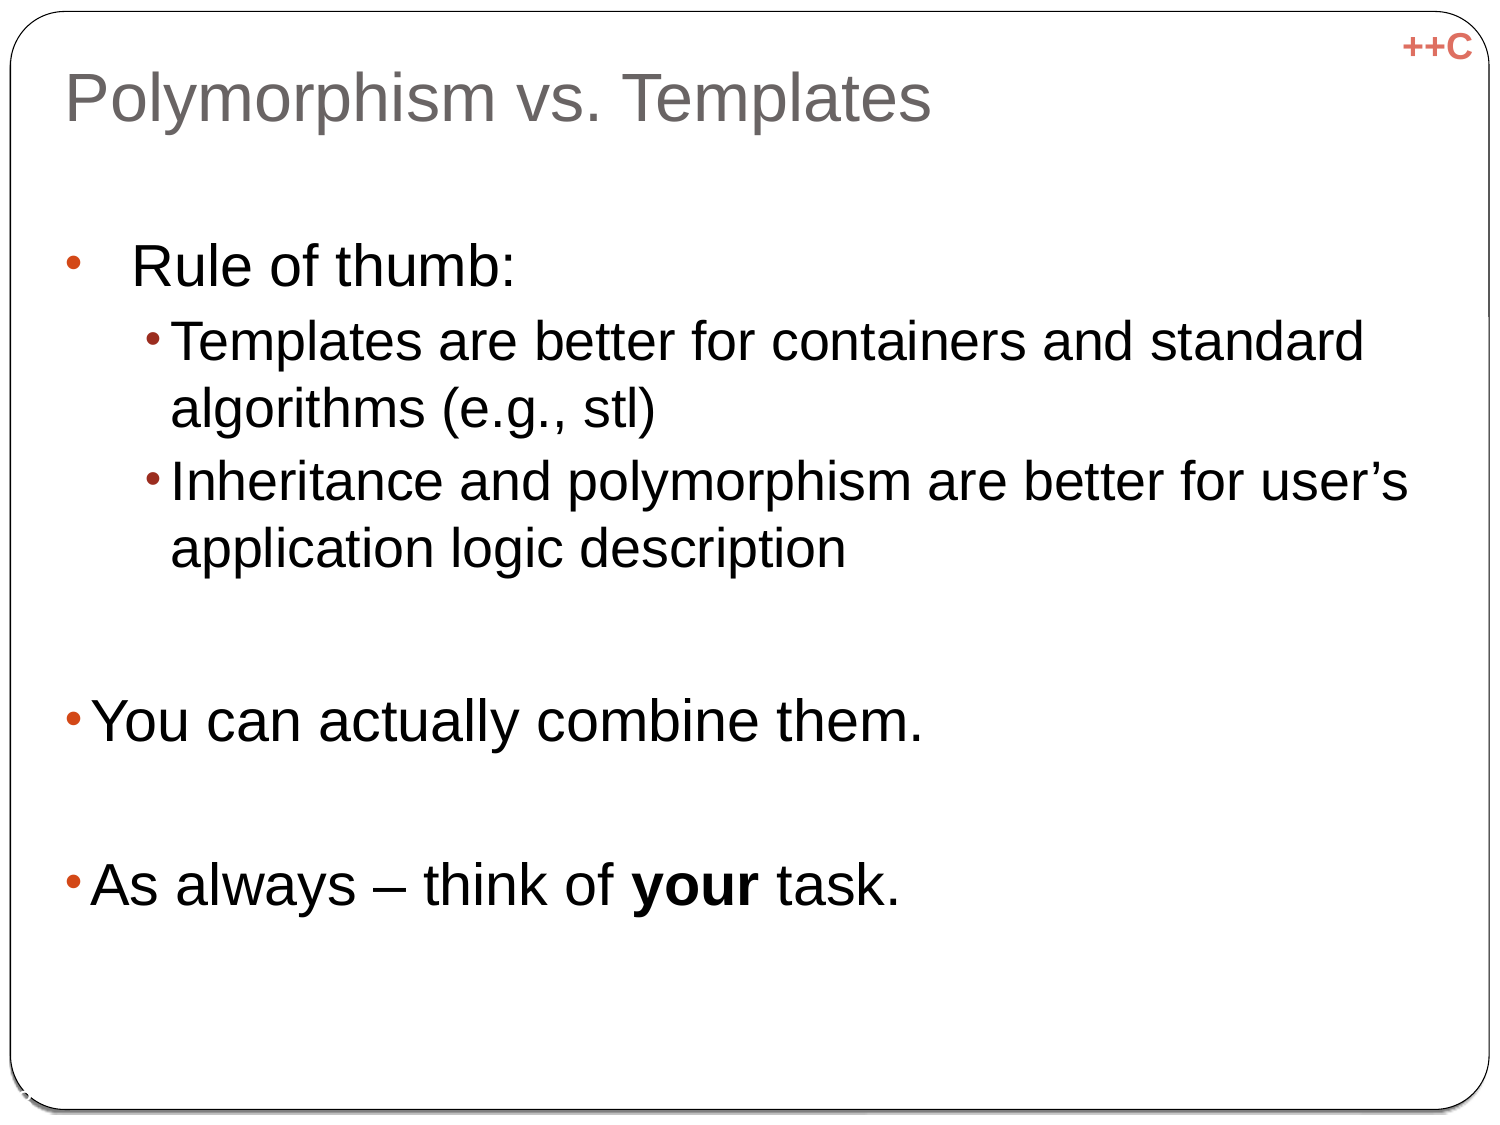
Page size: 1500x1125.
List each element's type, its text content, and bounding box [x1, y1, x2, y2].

slide_number <number> [0, 1074, 50, 1125]
title Polymorphism vs. Templates [50, 45, 1450, 137]
list Rule of thumb: Templates are better for containers and standard algorithms (e.g., stl) Inheritance and polymorphism are better for user’s application logic description You can actually combine them. As always – think of your task. [50, 137, 1450, 925]
